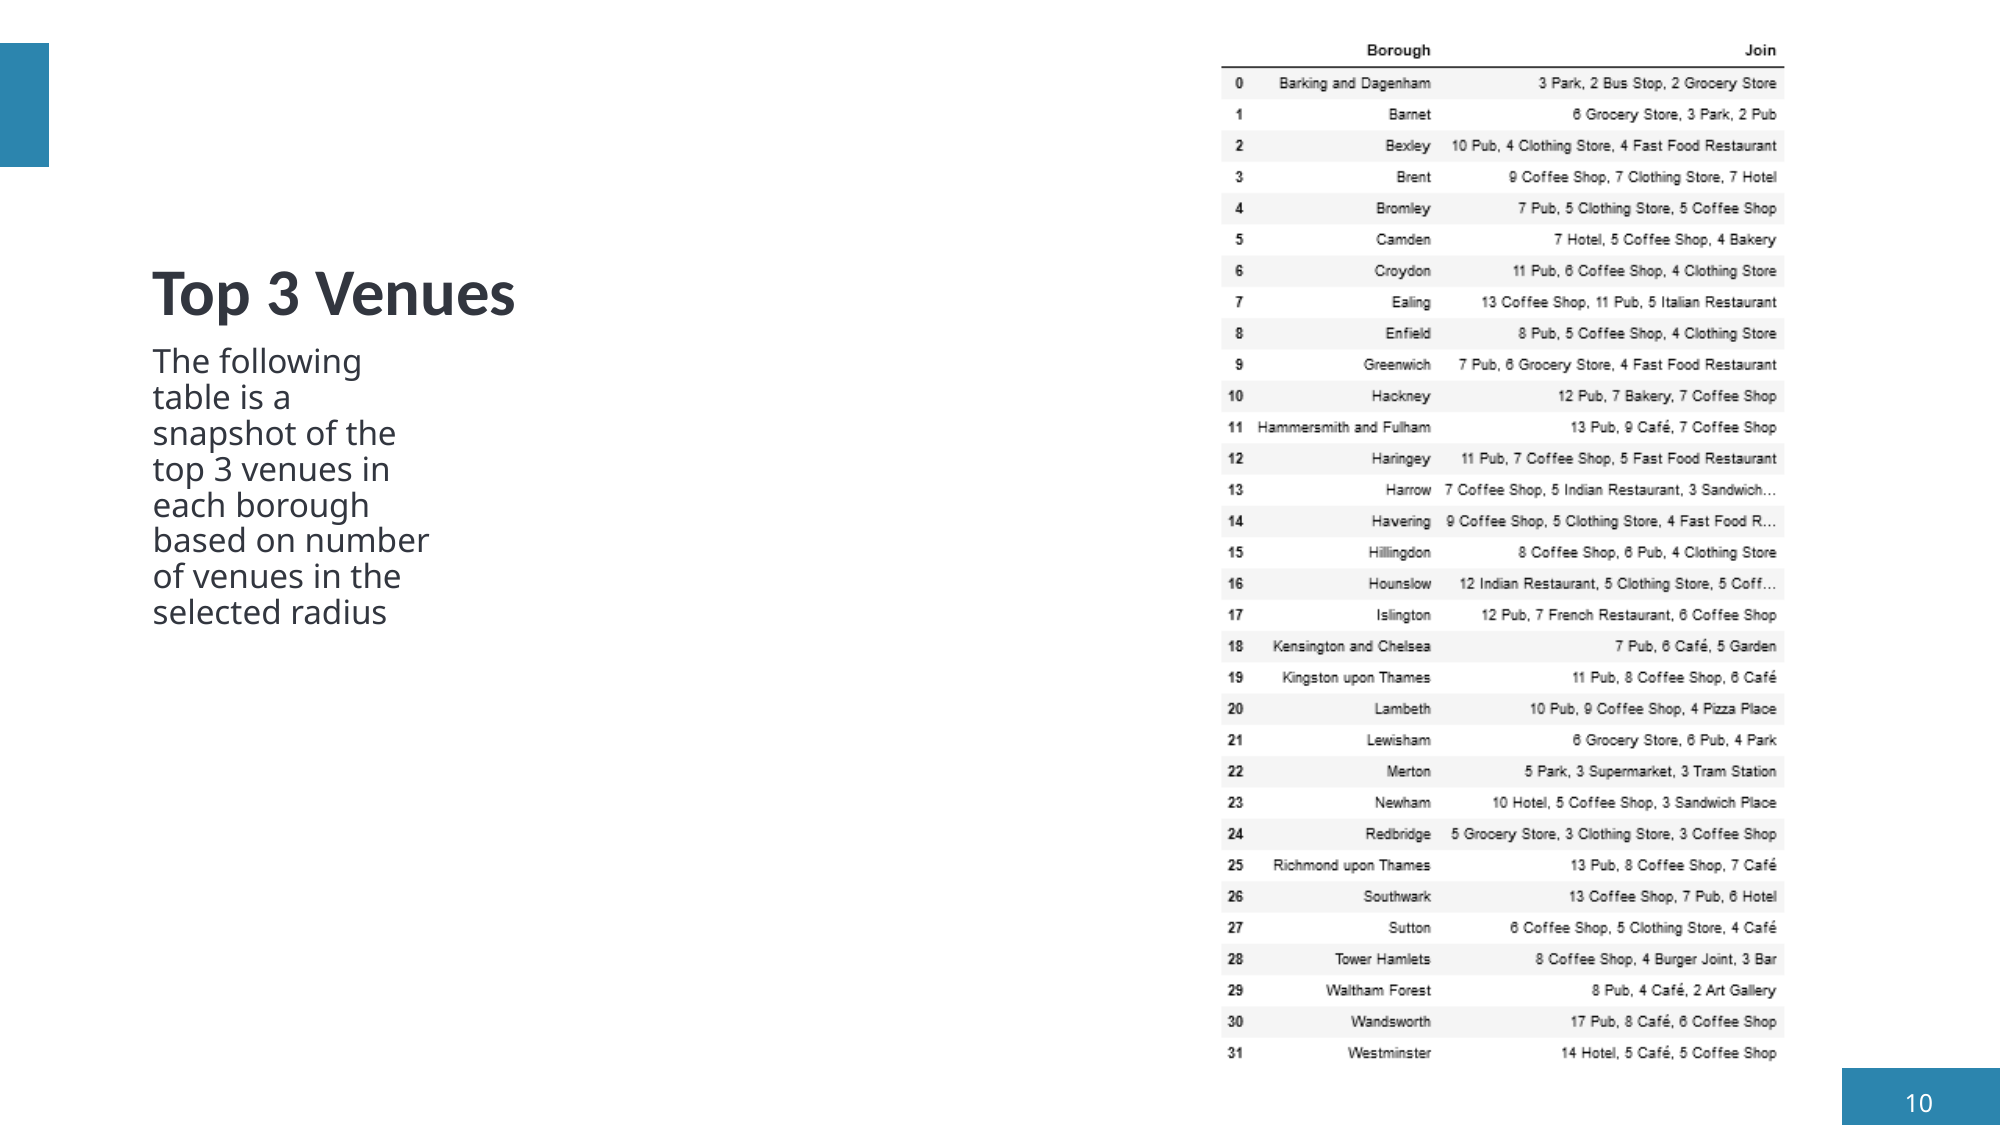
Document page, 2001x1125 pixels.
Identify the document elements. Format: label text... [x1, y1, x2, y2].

picture [1217, 15, 1794, 1063]
text_box ‹#› [1889, 1079, 1951, 1114]
title Top 3 Venues [137, 75, 783, 337]
list The following table is a snapshot of the top 3 venues in each borough based on number of venues in the selected radius [137, 337, 783, 963]
